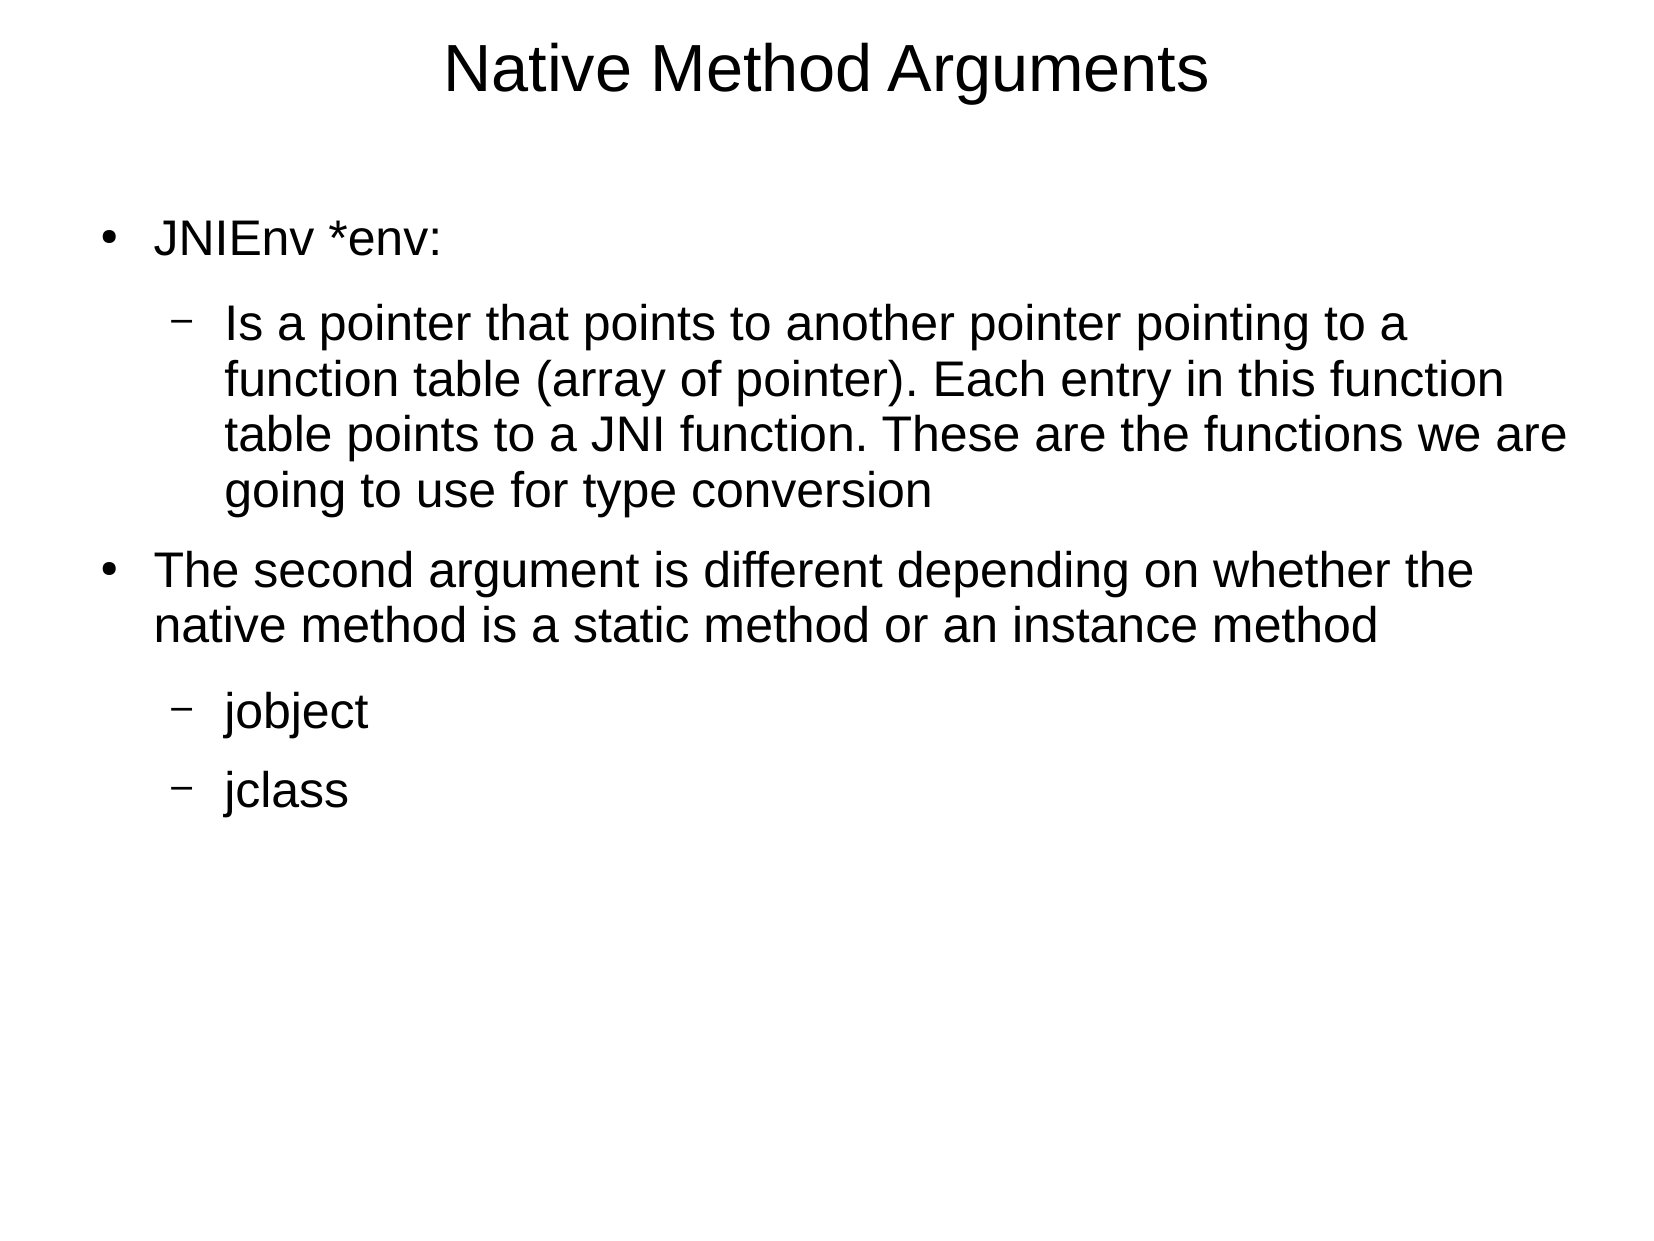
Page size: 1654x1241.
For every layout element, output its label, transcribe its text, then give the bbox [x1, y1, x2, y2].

title Native Method Arguments [82, 25, 1571, 112]
list JNIEnv *env: Is a pointer that points to another pointer pointing to a function table (array of pointer). Each entry in this function table points to a JNI function. These are the functions we are going to use for type conversion The second argument is different depending on whether the native method is a static method or an instance method jobject jclass [82, 210, 1571, 1029]
